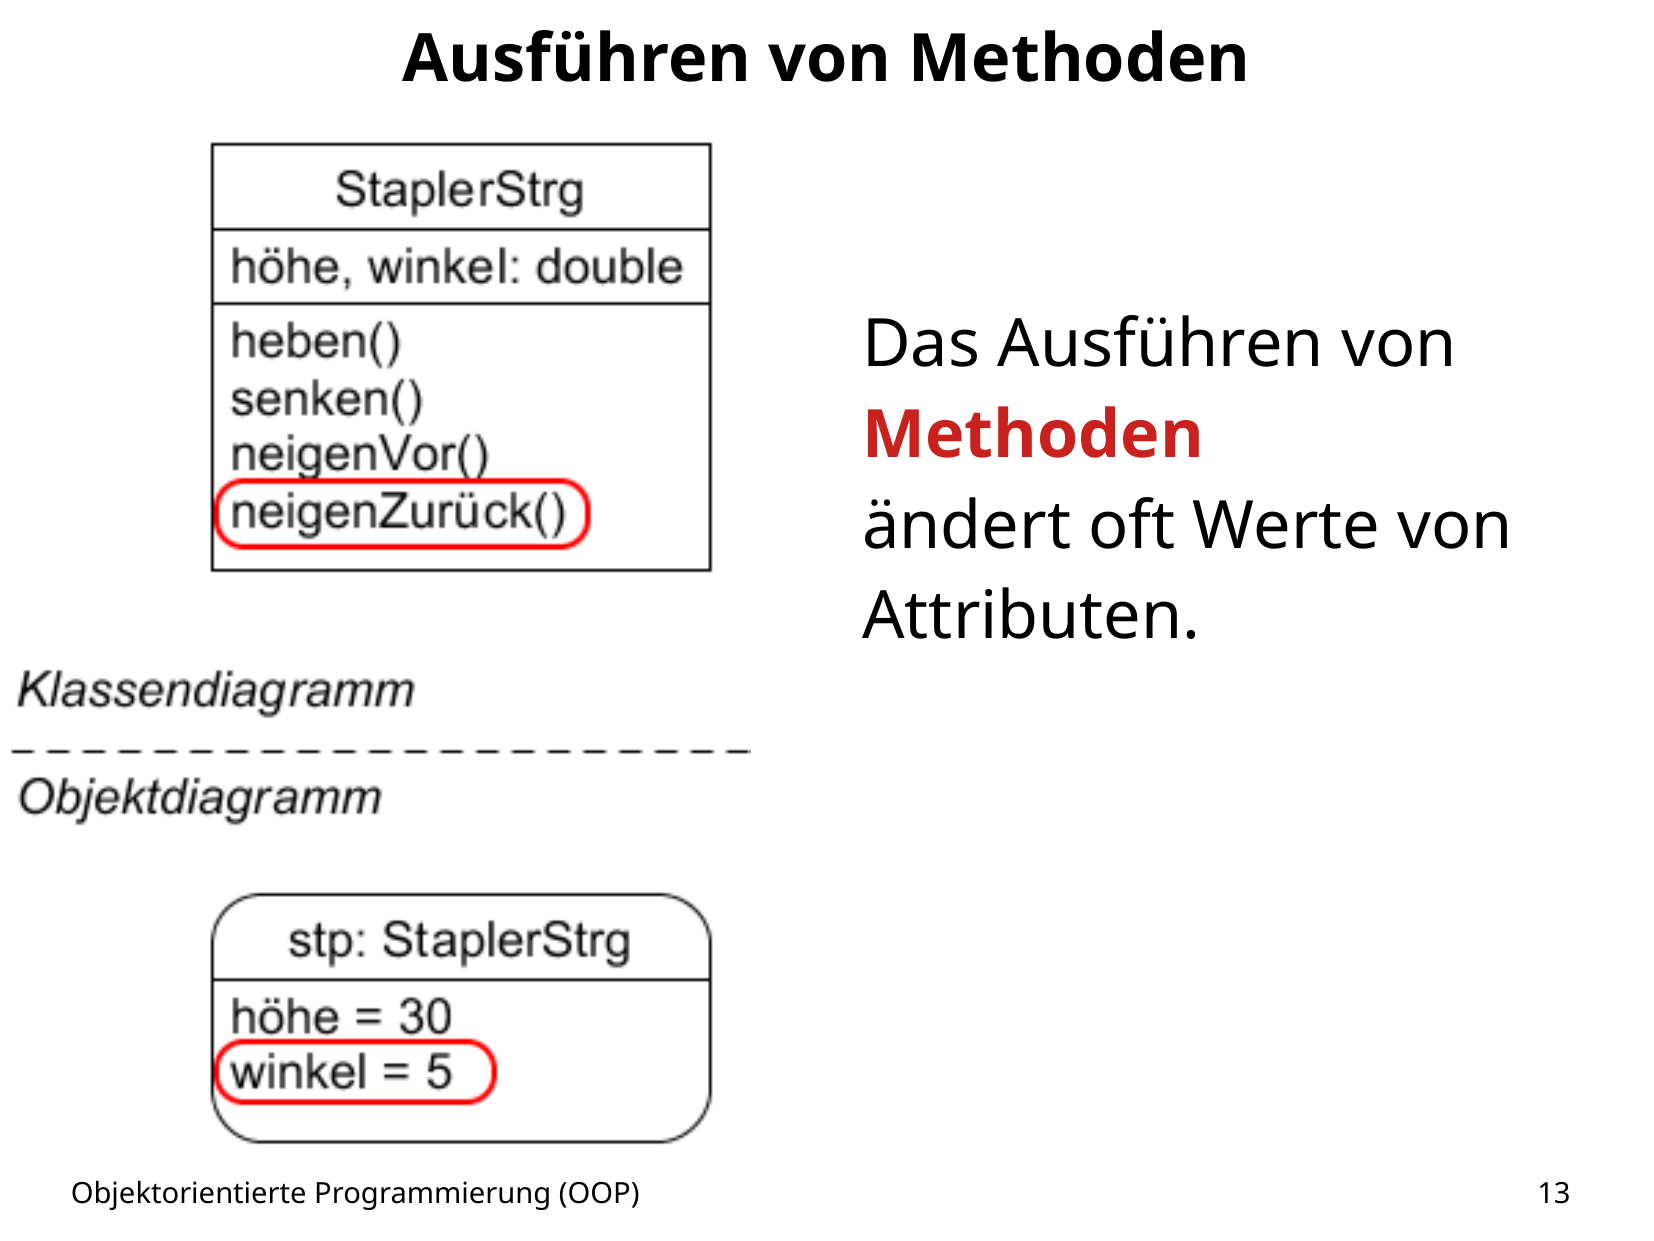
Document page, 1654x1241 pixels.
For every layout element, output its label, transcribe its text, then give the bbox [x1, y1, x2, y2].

list Das Ausführen von Methoden ändert oft Werte von Attributen. [862, 295, 1607, 827]
picture [11, 141, 751, 1147]
title Ausführen von Methoden [0, 5, 1654, 107]
